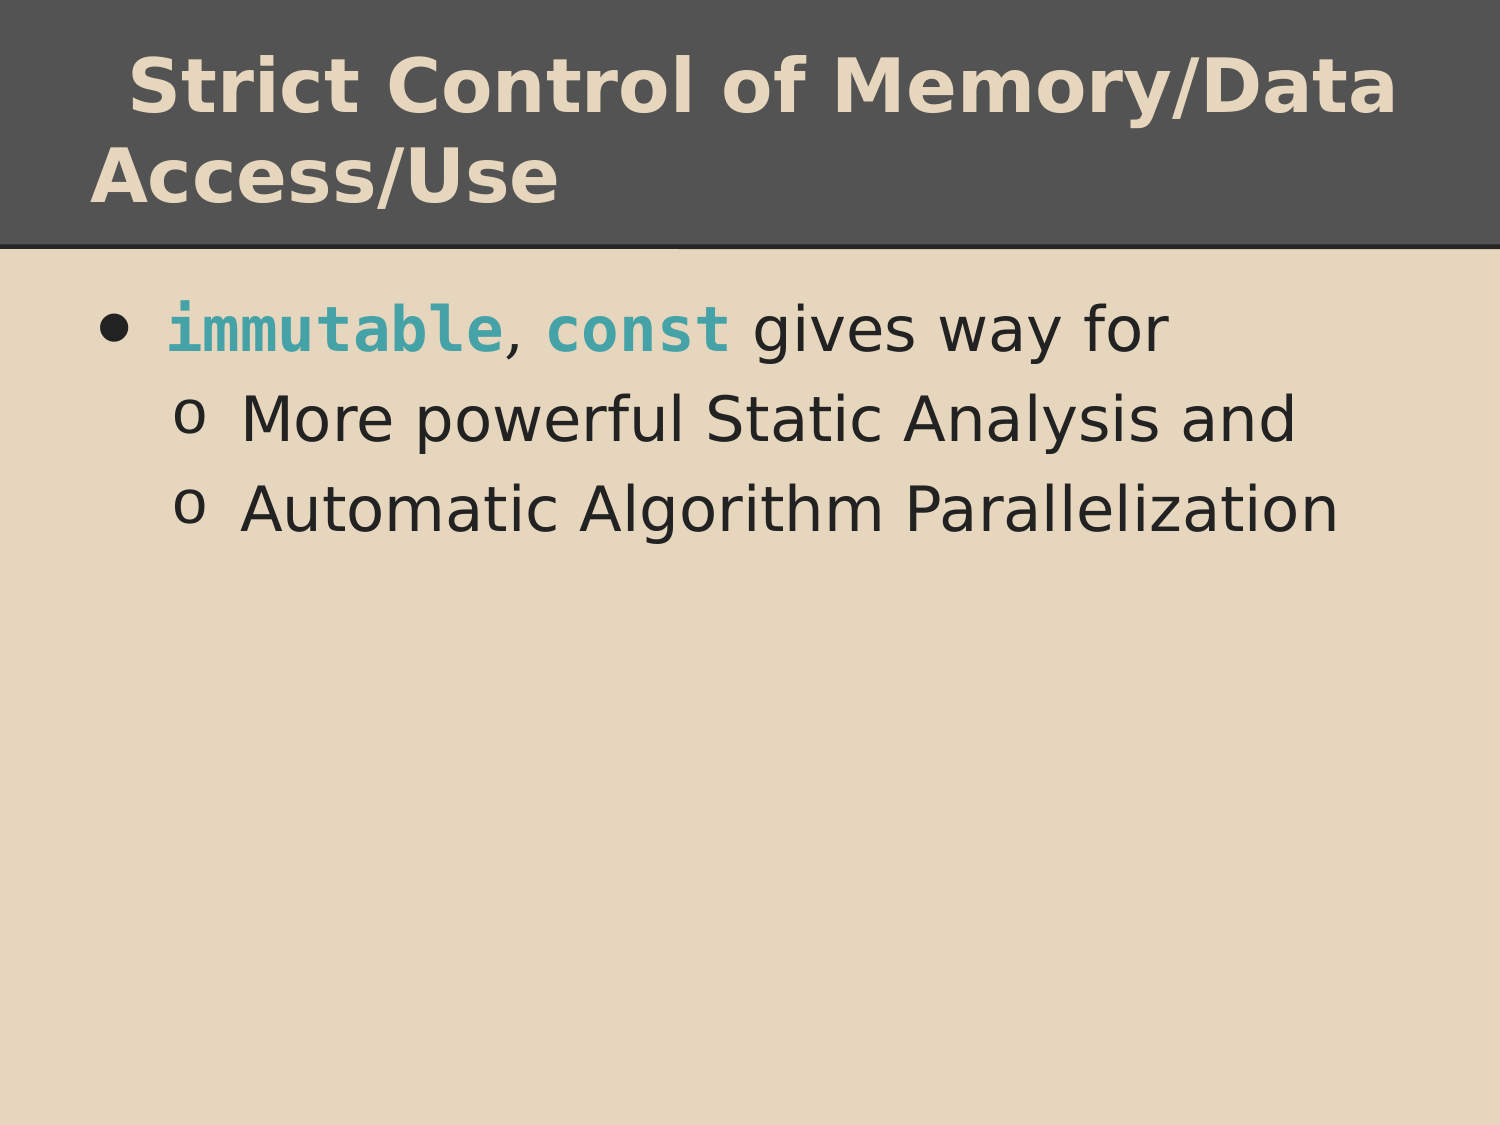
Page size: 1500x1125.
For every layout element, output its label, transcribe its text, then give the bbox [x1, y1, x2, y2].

title Strict Control of Memory/Data Access/Use [75, 45, 1425, 233]
list immutable, const gives way for More powerful Static Analysis and Automatic Algorithm Parallelization [75, 262, 1425, 1078]
